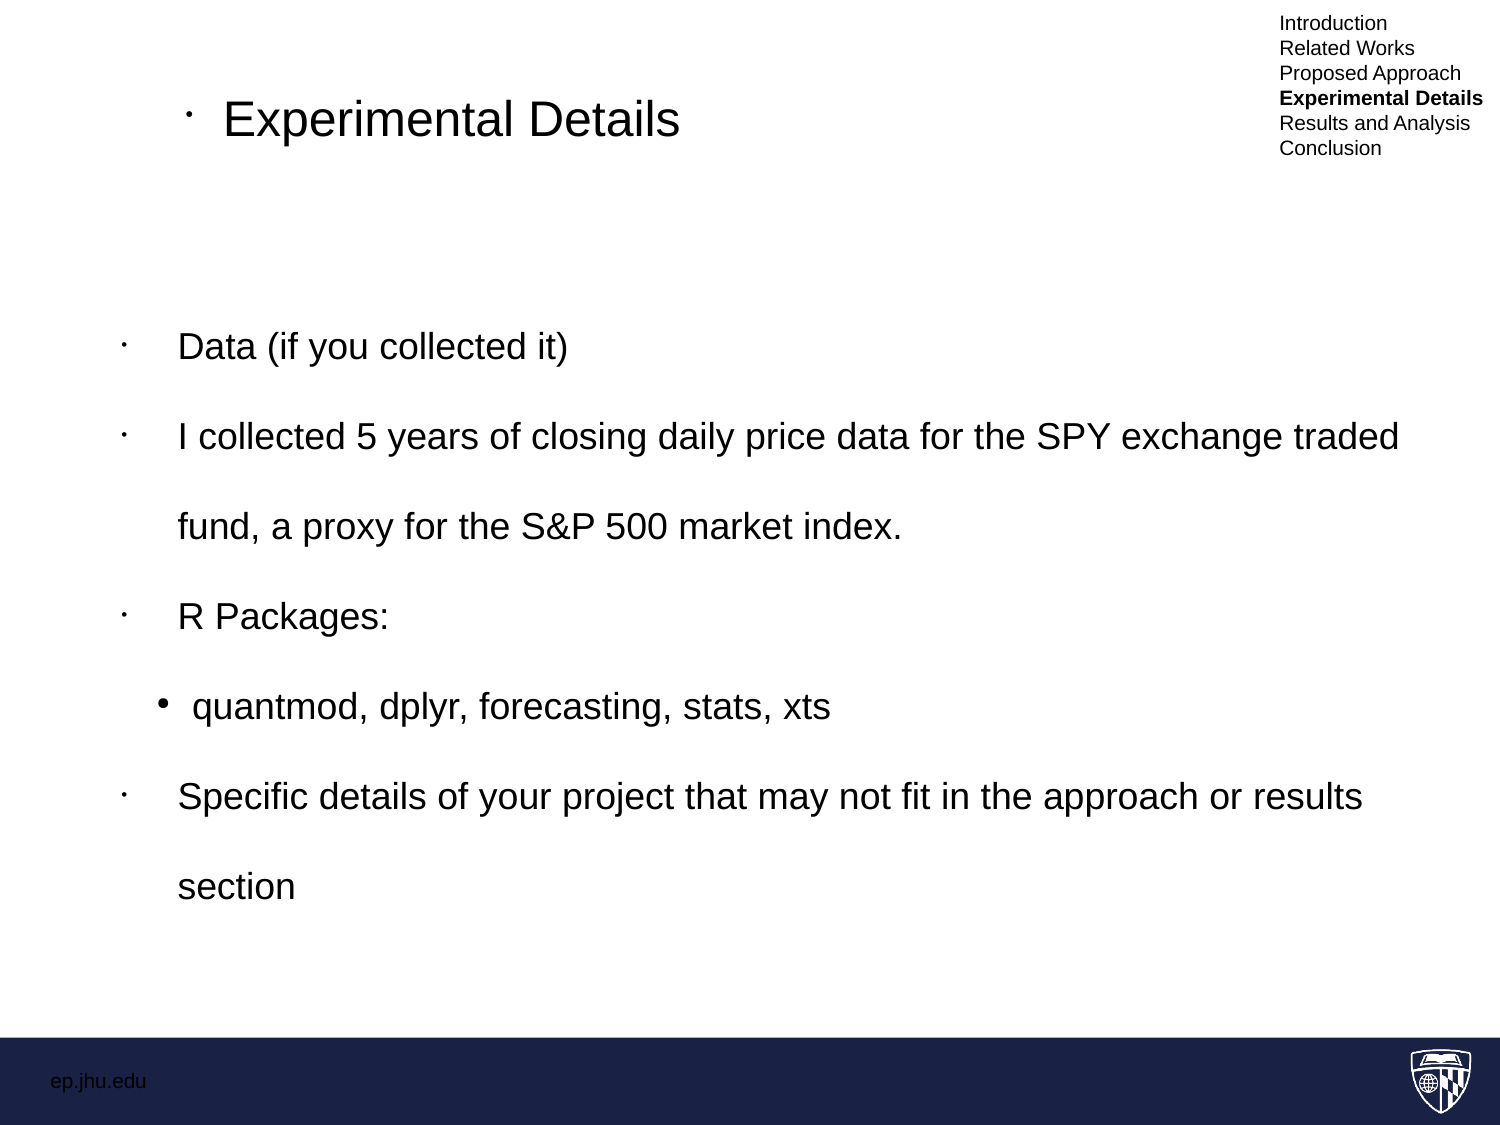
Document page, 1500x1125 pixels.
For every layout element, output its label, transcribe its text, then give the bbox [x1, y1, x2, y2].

text_box Data (if you collected it) I collected 5 years of closing daily price data for the SPY exchange traded fund, a proxy for the S&P 500 market index. R Packages: quantmod, dplyr, forecasting, stats, xts Specific details of your project that may not fit in the approach or results section [106, 269, 1471, 915]
picture [1408, 1047, 1473, 1116]
text_box Introduction Related Works Proposed Approach Experimental Details Results and Analysis Conclusion [1264, 2, 1499, 168]
list Experimental Details [170, 79, 1337, 171]
